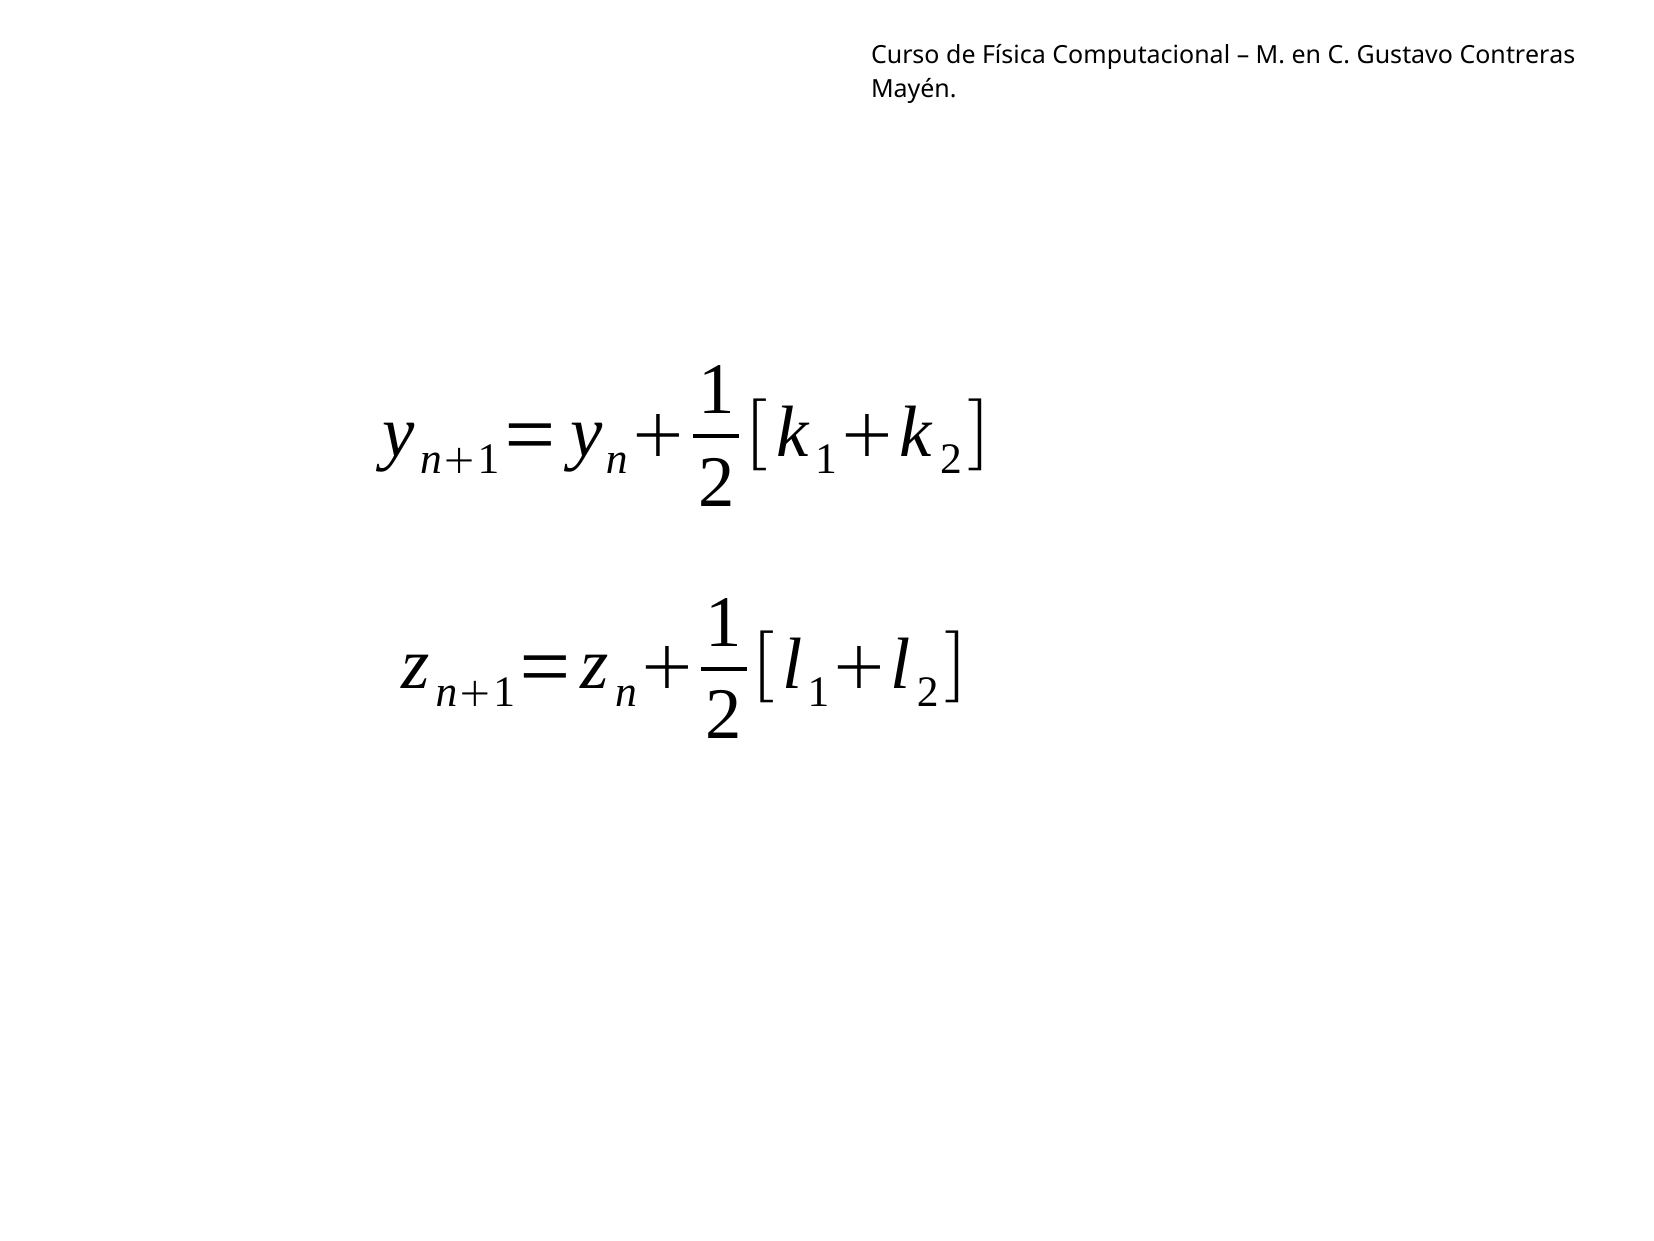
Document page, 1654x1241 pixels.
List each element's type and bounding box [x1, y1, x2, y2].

chart [366, 349, 993, 755]
